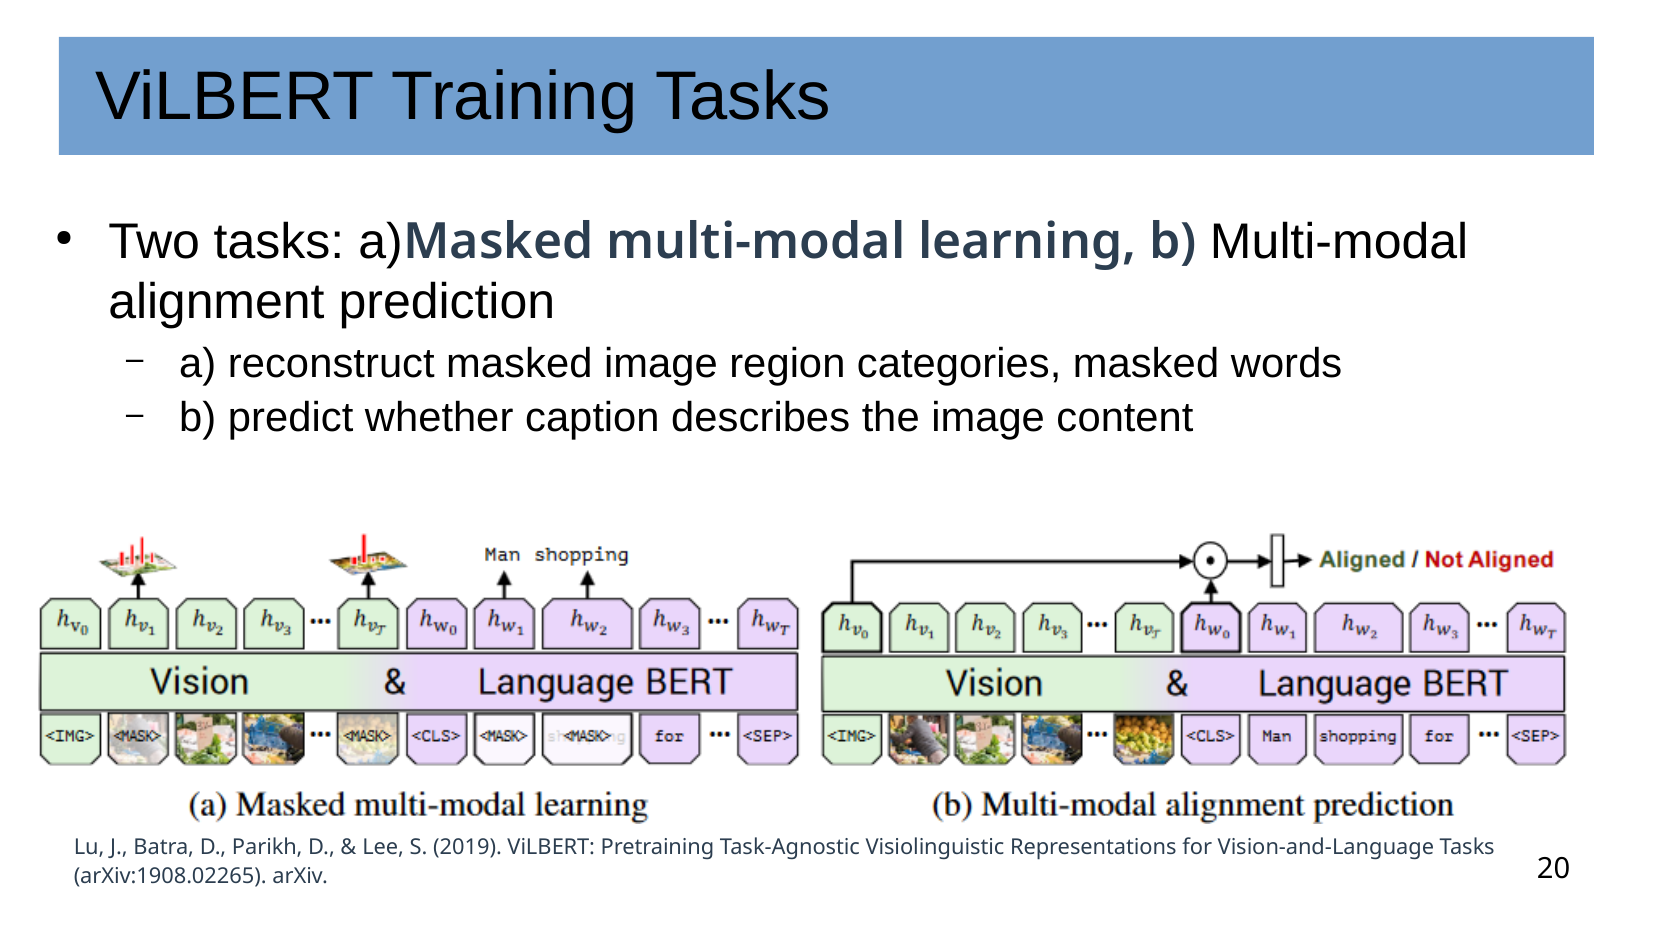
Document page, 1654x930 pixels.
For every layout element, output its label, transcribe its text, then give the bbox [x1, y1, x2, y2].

picture [37, 524, 1575, 825]
list Two tasks: a)Masked multi-modal learning, b) Multi-modal alignment prediction a) reconstruct masked image region categories, masked words b) predict whether caption describes the image content [37, 204, 1573, 524]
title ViLBERT Training Tasks [58, 36, 1594, 155]
text_box Lu, J., Batra, D., Parikh, D., & Lee, S. (2019). ViLBERT: Pretraining Task-Agnostic Visiolinguistic Representations for Vision-and-Language Tasks (arXiv:1908.02265). arXiv. [59, 820, 1613, 900]
